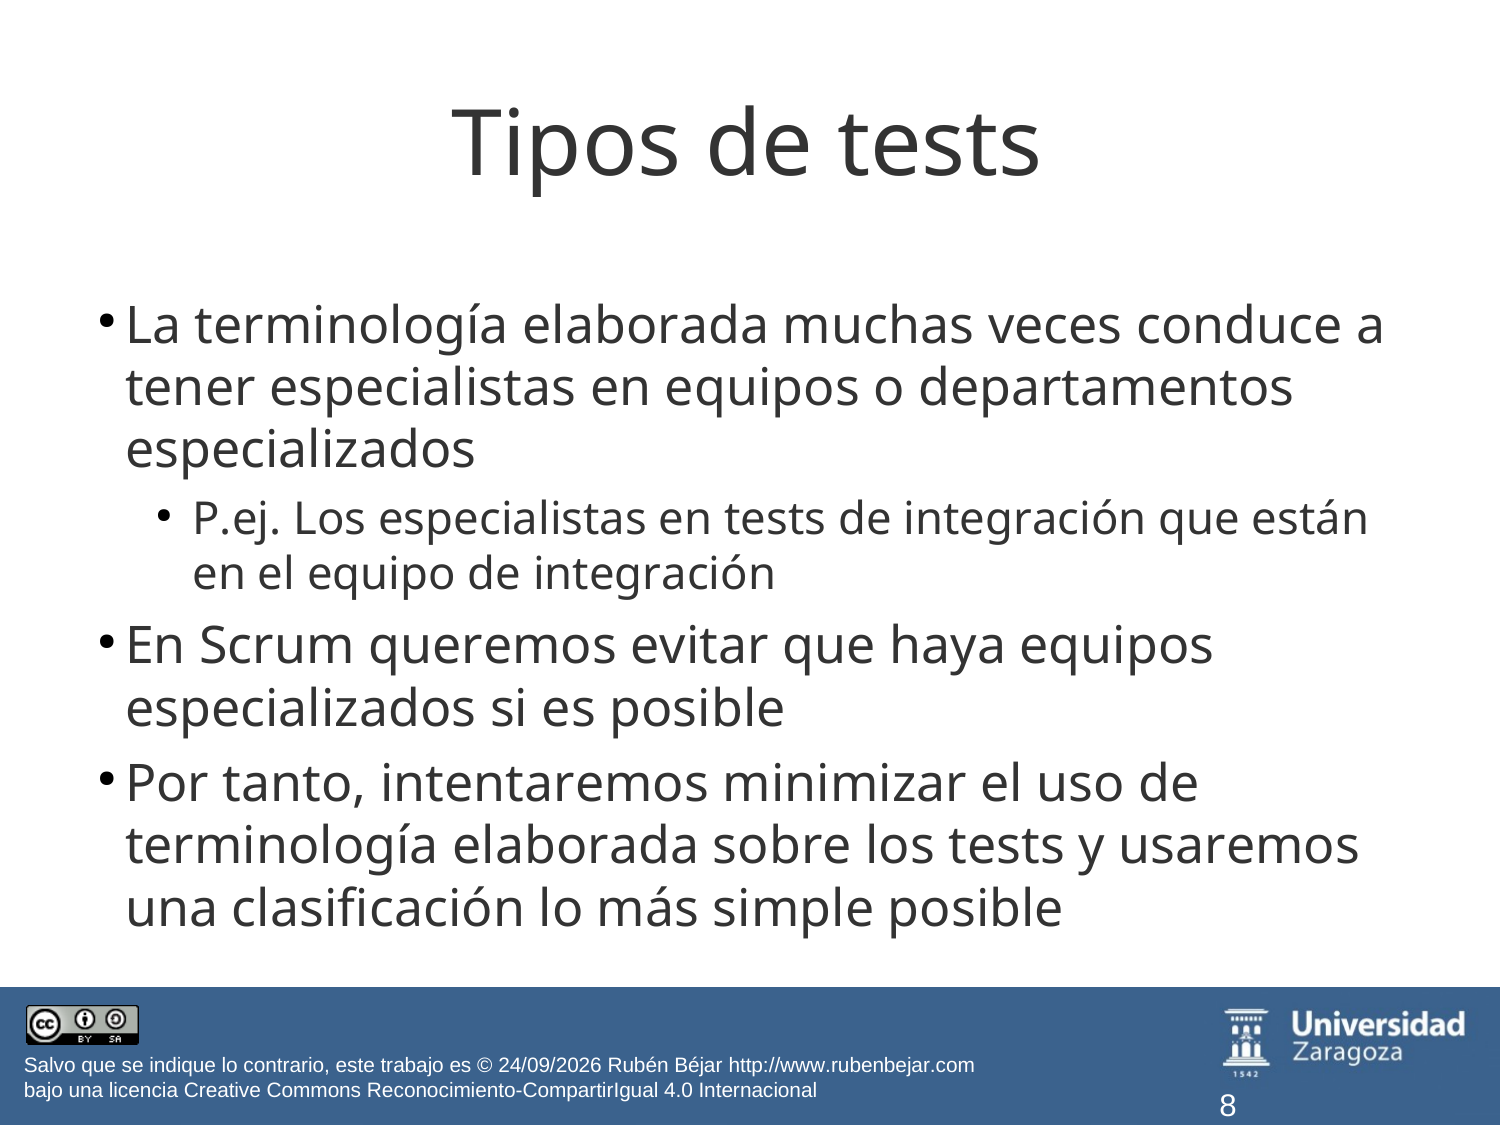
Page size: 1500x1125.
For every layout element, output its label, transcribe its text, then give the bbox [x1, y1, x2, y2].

list La terminología elaborada muchas veces conduce a tener especialistas en equipos o departamentos especializados P.ej. Los especialistas en tests de integración que están en el equipo de integración En Scrum queremos evitar que haya equipos especializados si es posible Por tanto, intentaremos minimizar el uso de terminología elaborada sobre los tests y usaremos una clasificación lo más simple posible [82, 283, 1418, 957]
picture [0, 987, 1500, 1125]
title Tipos de tests [74, 20, 1420, 257]
